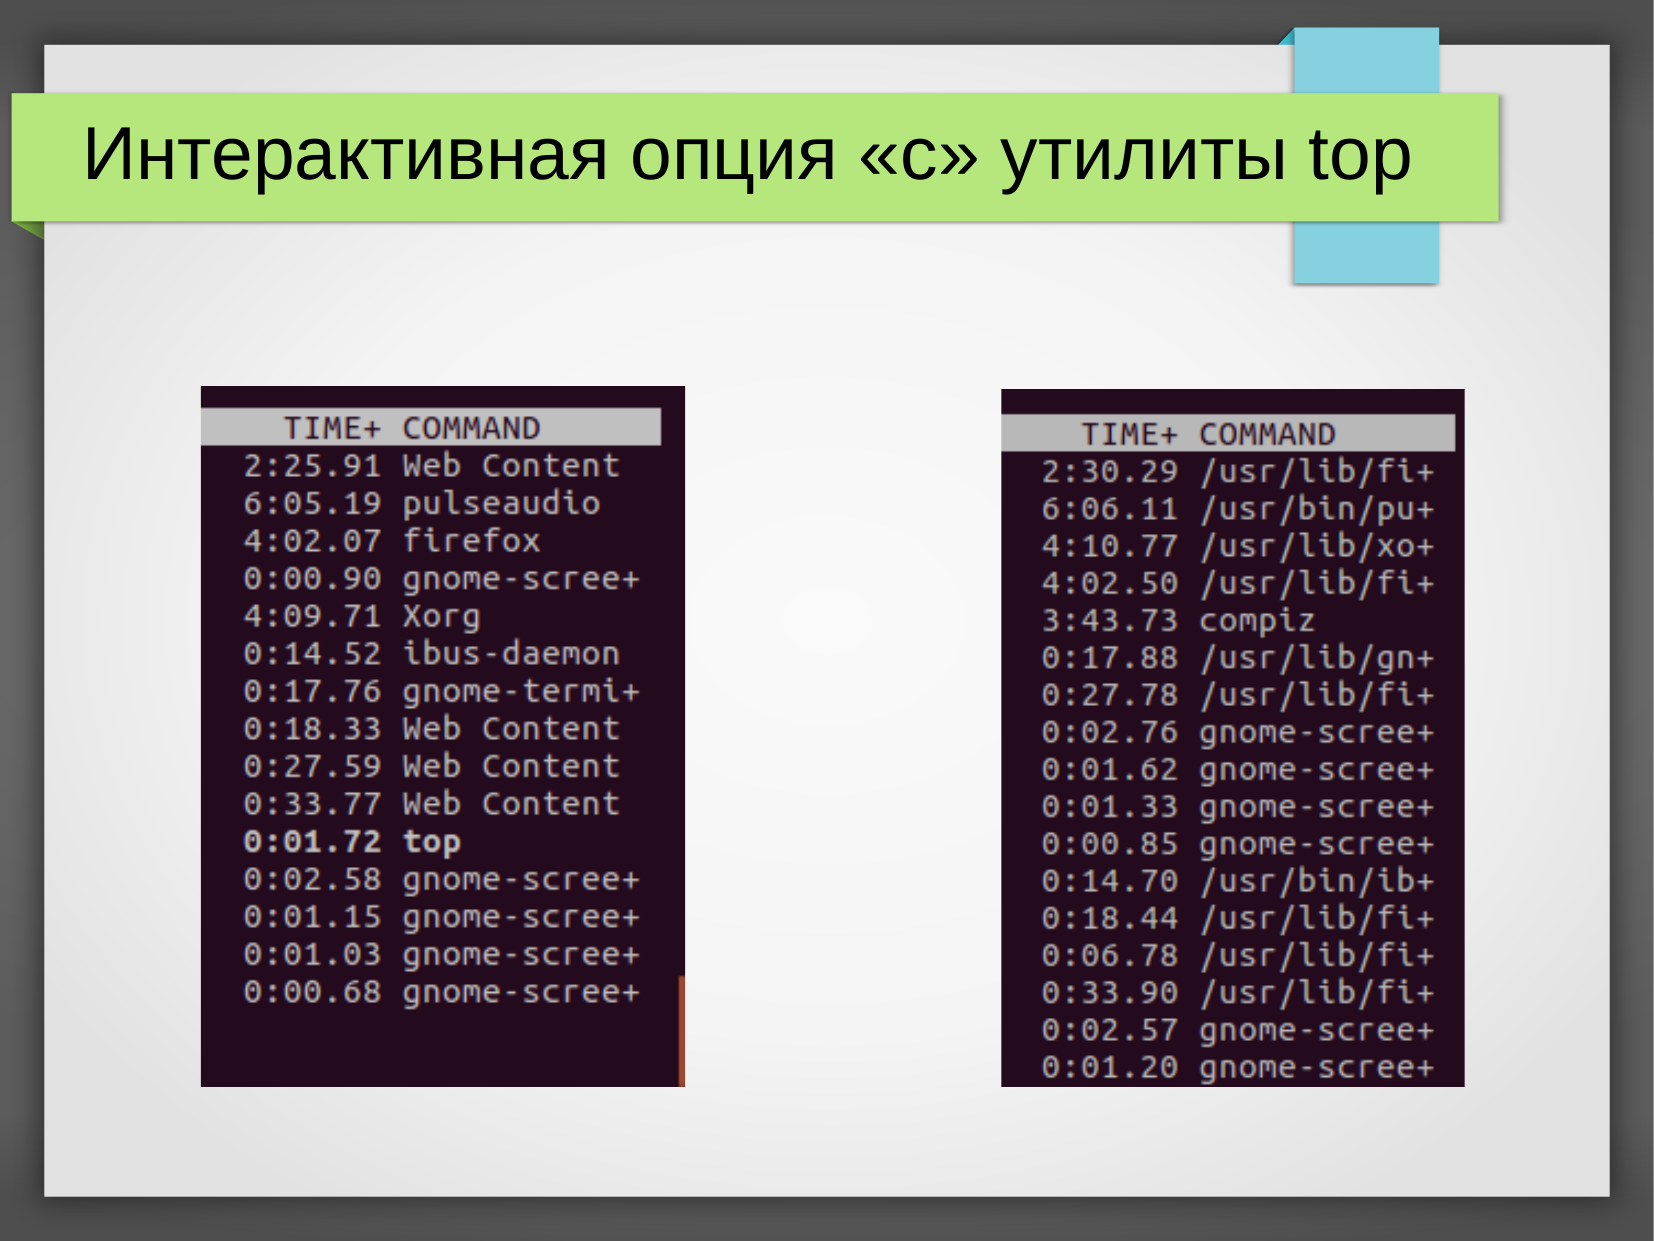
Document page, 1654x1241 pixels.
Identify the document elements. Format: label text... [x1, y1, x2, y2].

picture [0, 0, 1654, 1241]
title Интерактивная опция «c» утилиты top [82, 69, 1583, 238]
